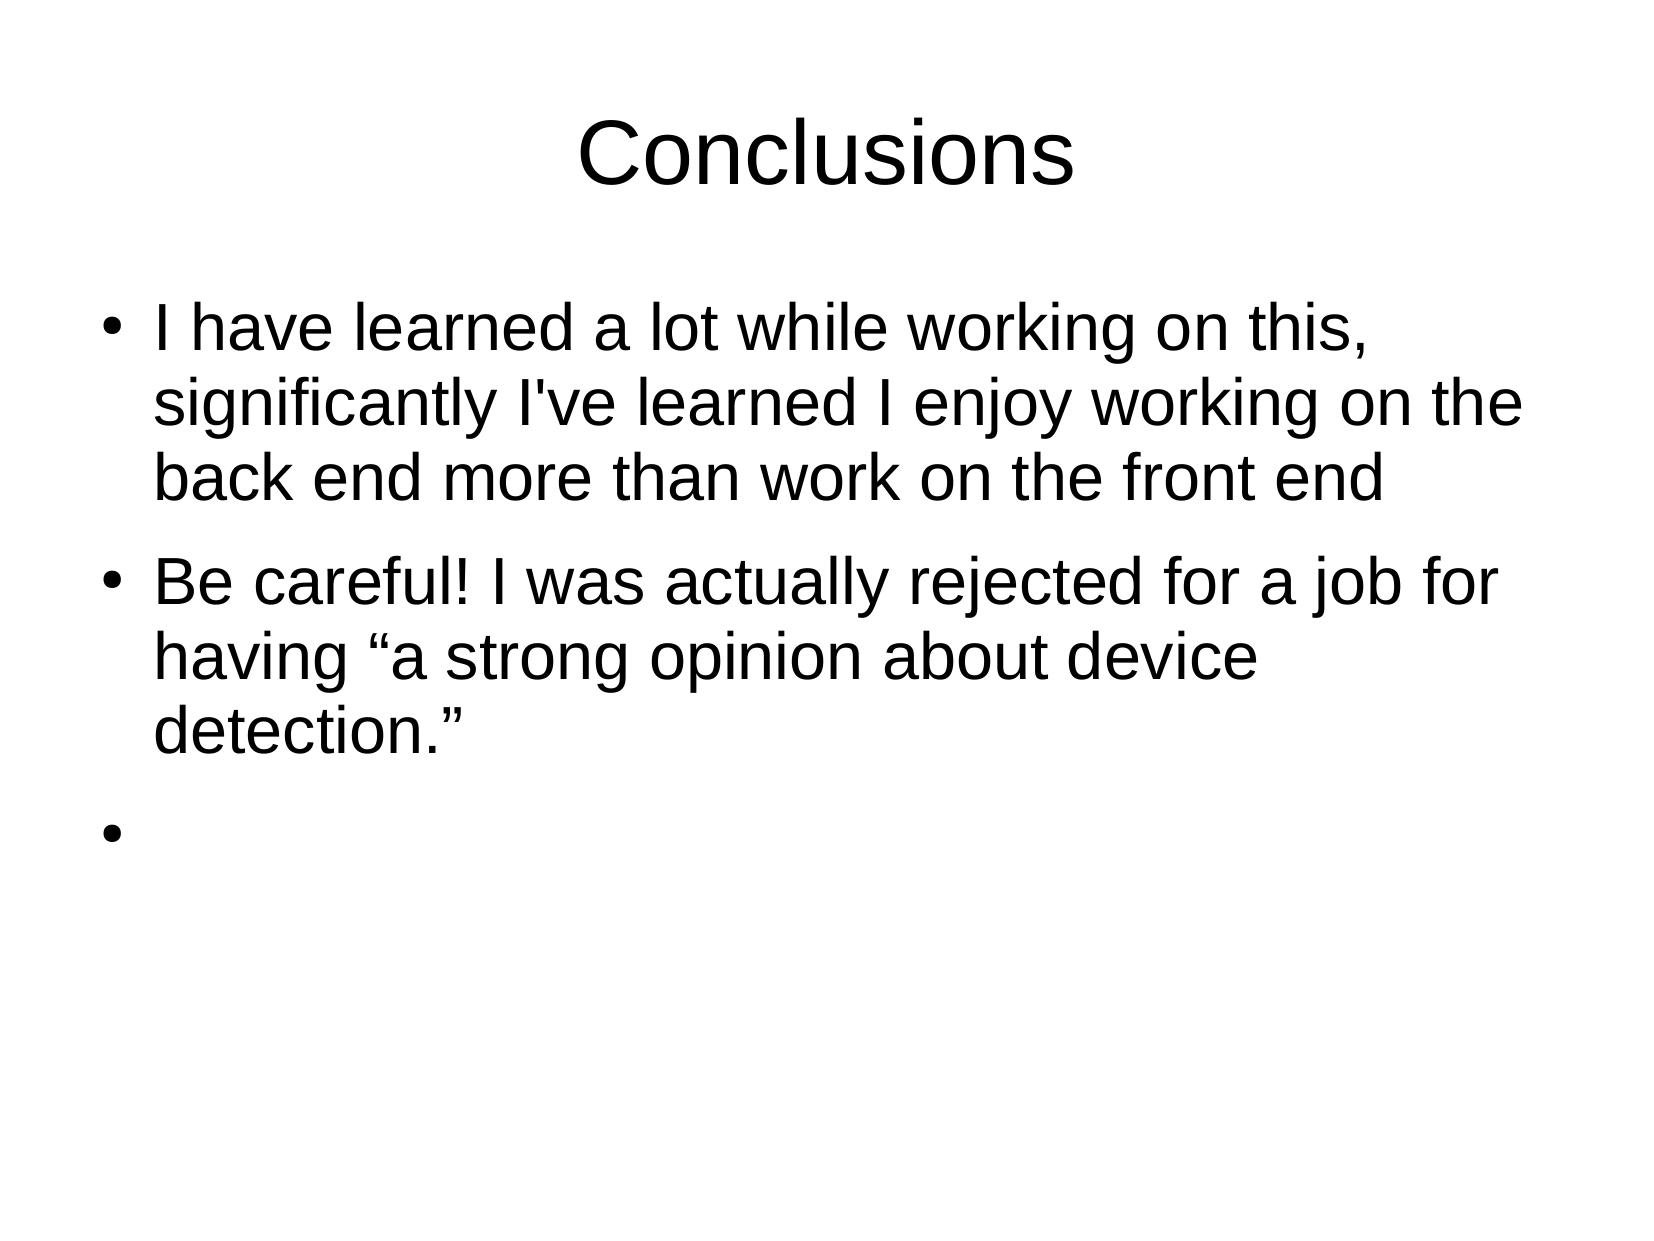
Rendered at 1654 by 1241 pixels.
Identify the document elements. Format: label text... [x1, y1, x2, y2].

list I have learned a lot while working on this, significantly I've learned I enjoy working on the back end more than work on the front end Be careful! I was actually rejected for a job for having “a strong opinion about device detection.” [82, 290, 1571, 1010]
title Conclusions [82, 49, 1571, 257]
